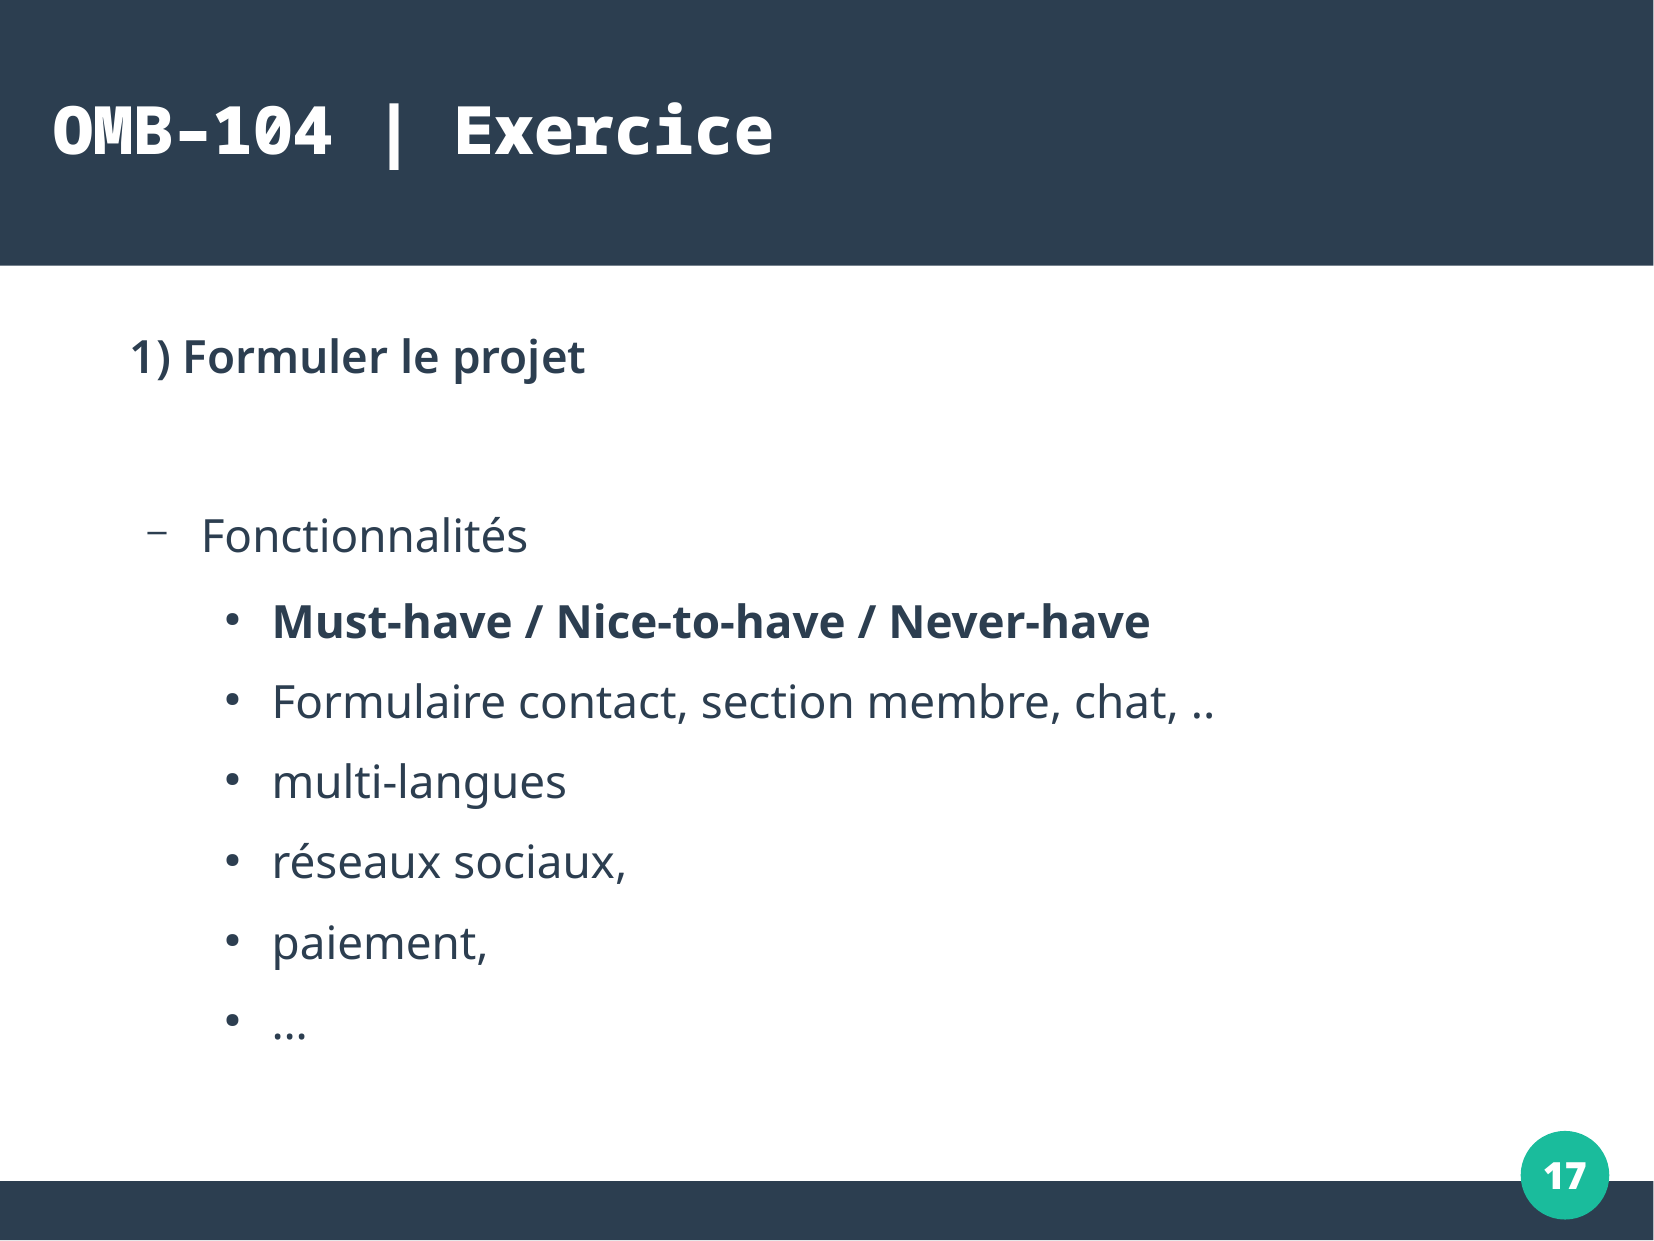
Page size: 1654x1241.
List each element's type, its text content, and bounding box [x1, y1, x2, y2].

list 1) Formuler le projet Fonctionnalités Must-have / Nice-to-have / Never-have Formulaire contact, section membre, chat, .. multi-langues réseaux sociaux, paiement, … [59, 324, 1595, 1152]
title OMB–104 | Exercice [54, 49, 1590, 207]
